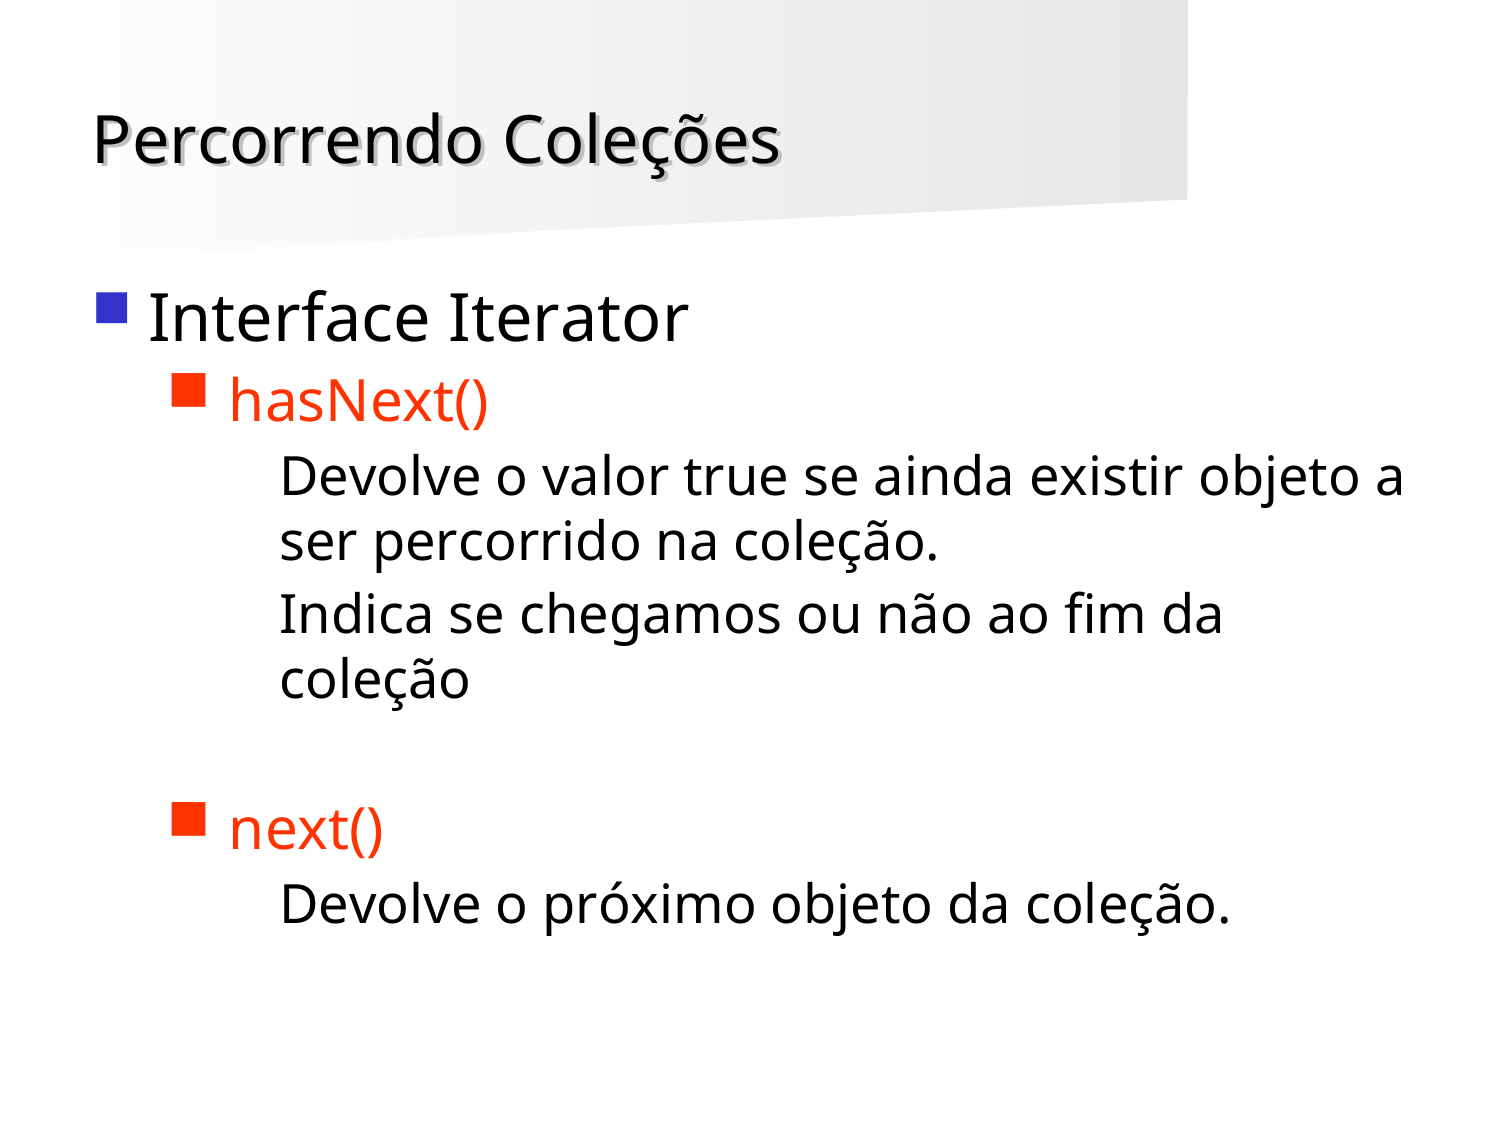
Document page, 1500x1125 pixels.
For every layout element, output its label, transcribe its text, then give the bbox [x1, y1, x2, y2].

title Percorrendo Coleções [76, 42, 1427, 231]
list Interface Iterator hasNext() Devolve o valor true se ainda existir objeto a ser percorrido na coleção. Indica se chegamos ou não ao fim da coleção next() Devolve o próximo objeto da coleção. [76, 267, 1427, 1005]
